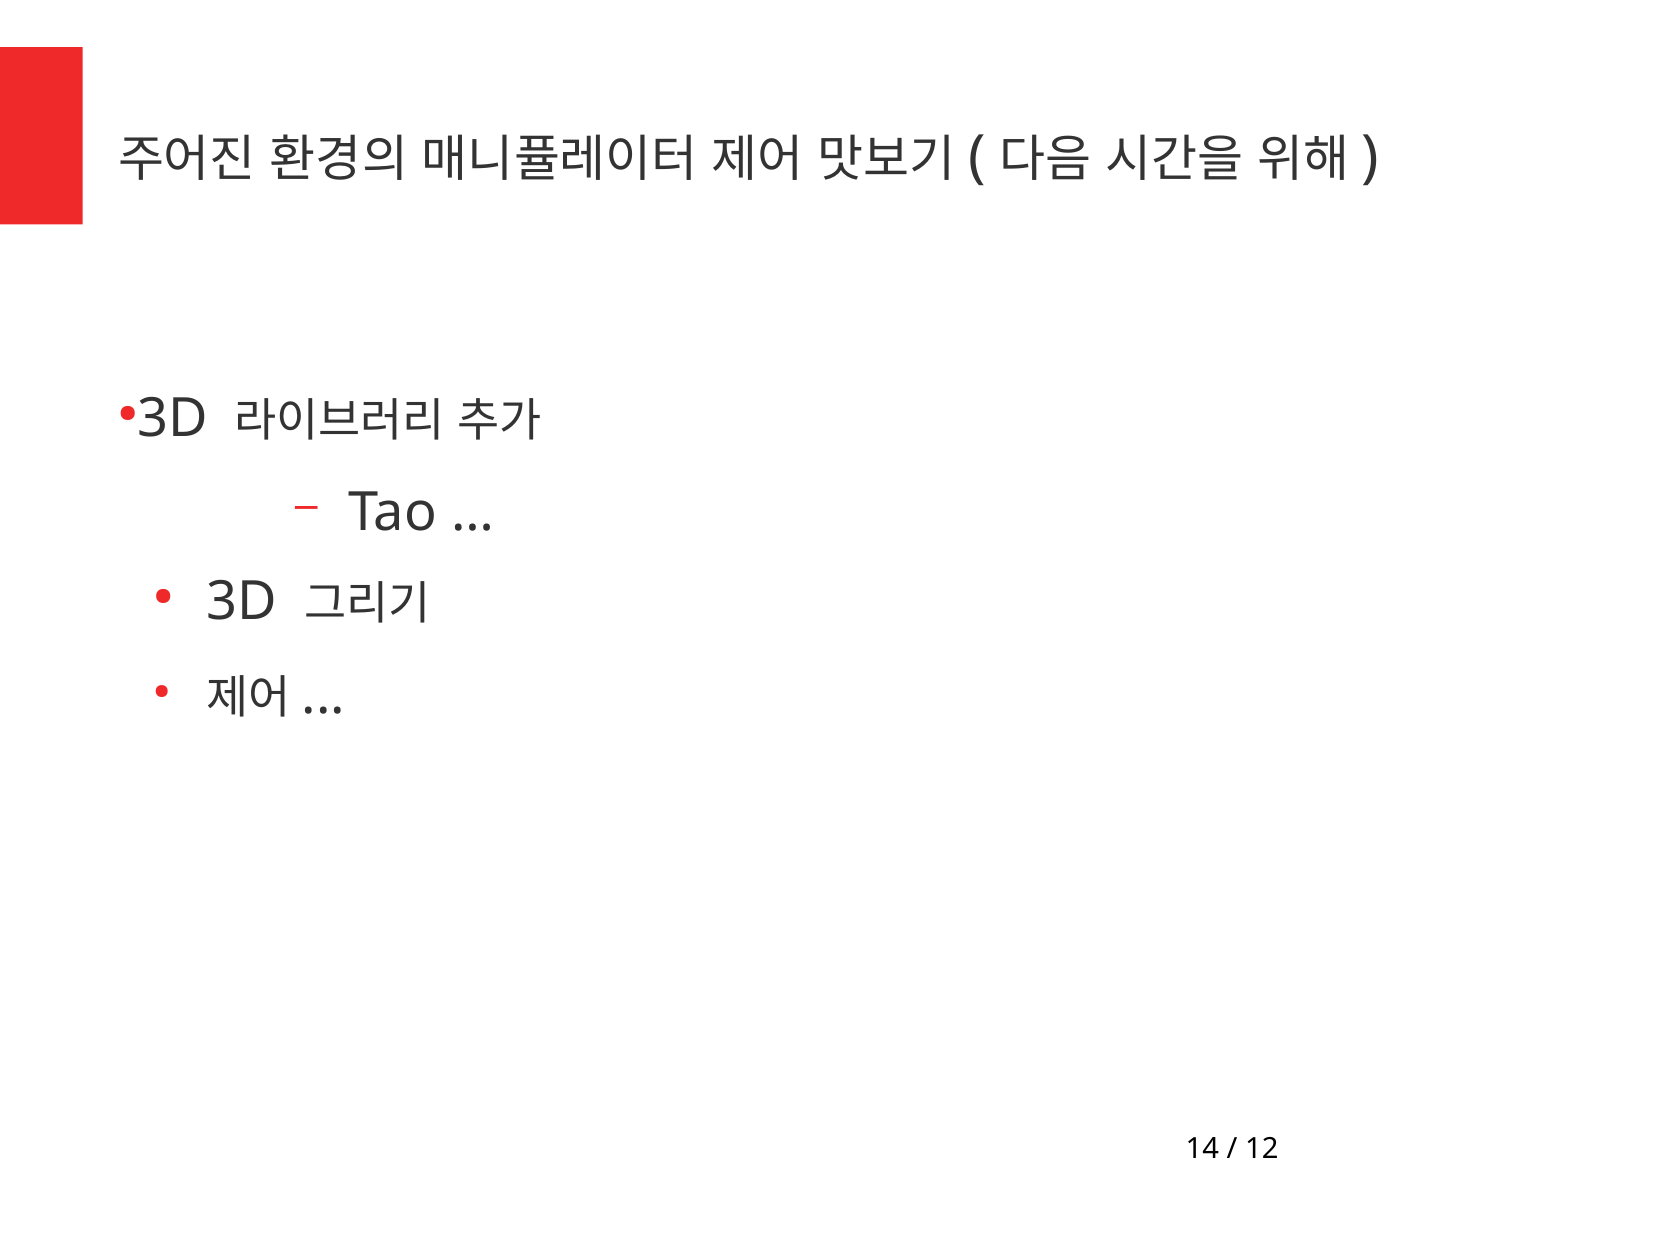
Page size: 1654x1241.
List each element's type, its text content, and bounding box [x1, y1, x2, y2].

title 주어진 환경의 매니퓰레이터 제어 맛보기(다음 시간을 위해) [118, 49, 1571, 257]
text_box / 12 [1185, 1129, 1571, 1216]
list 3D 라이브러리 추가 Tao … 3D 그리기 제어... [118, 381, 1536, 1102]
